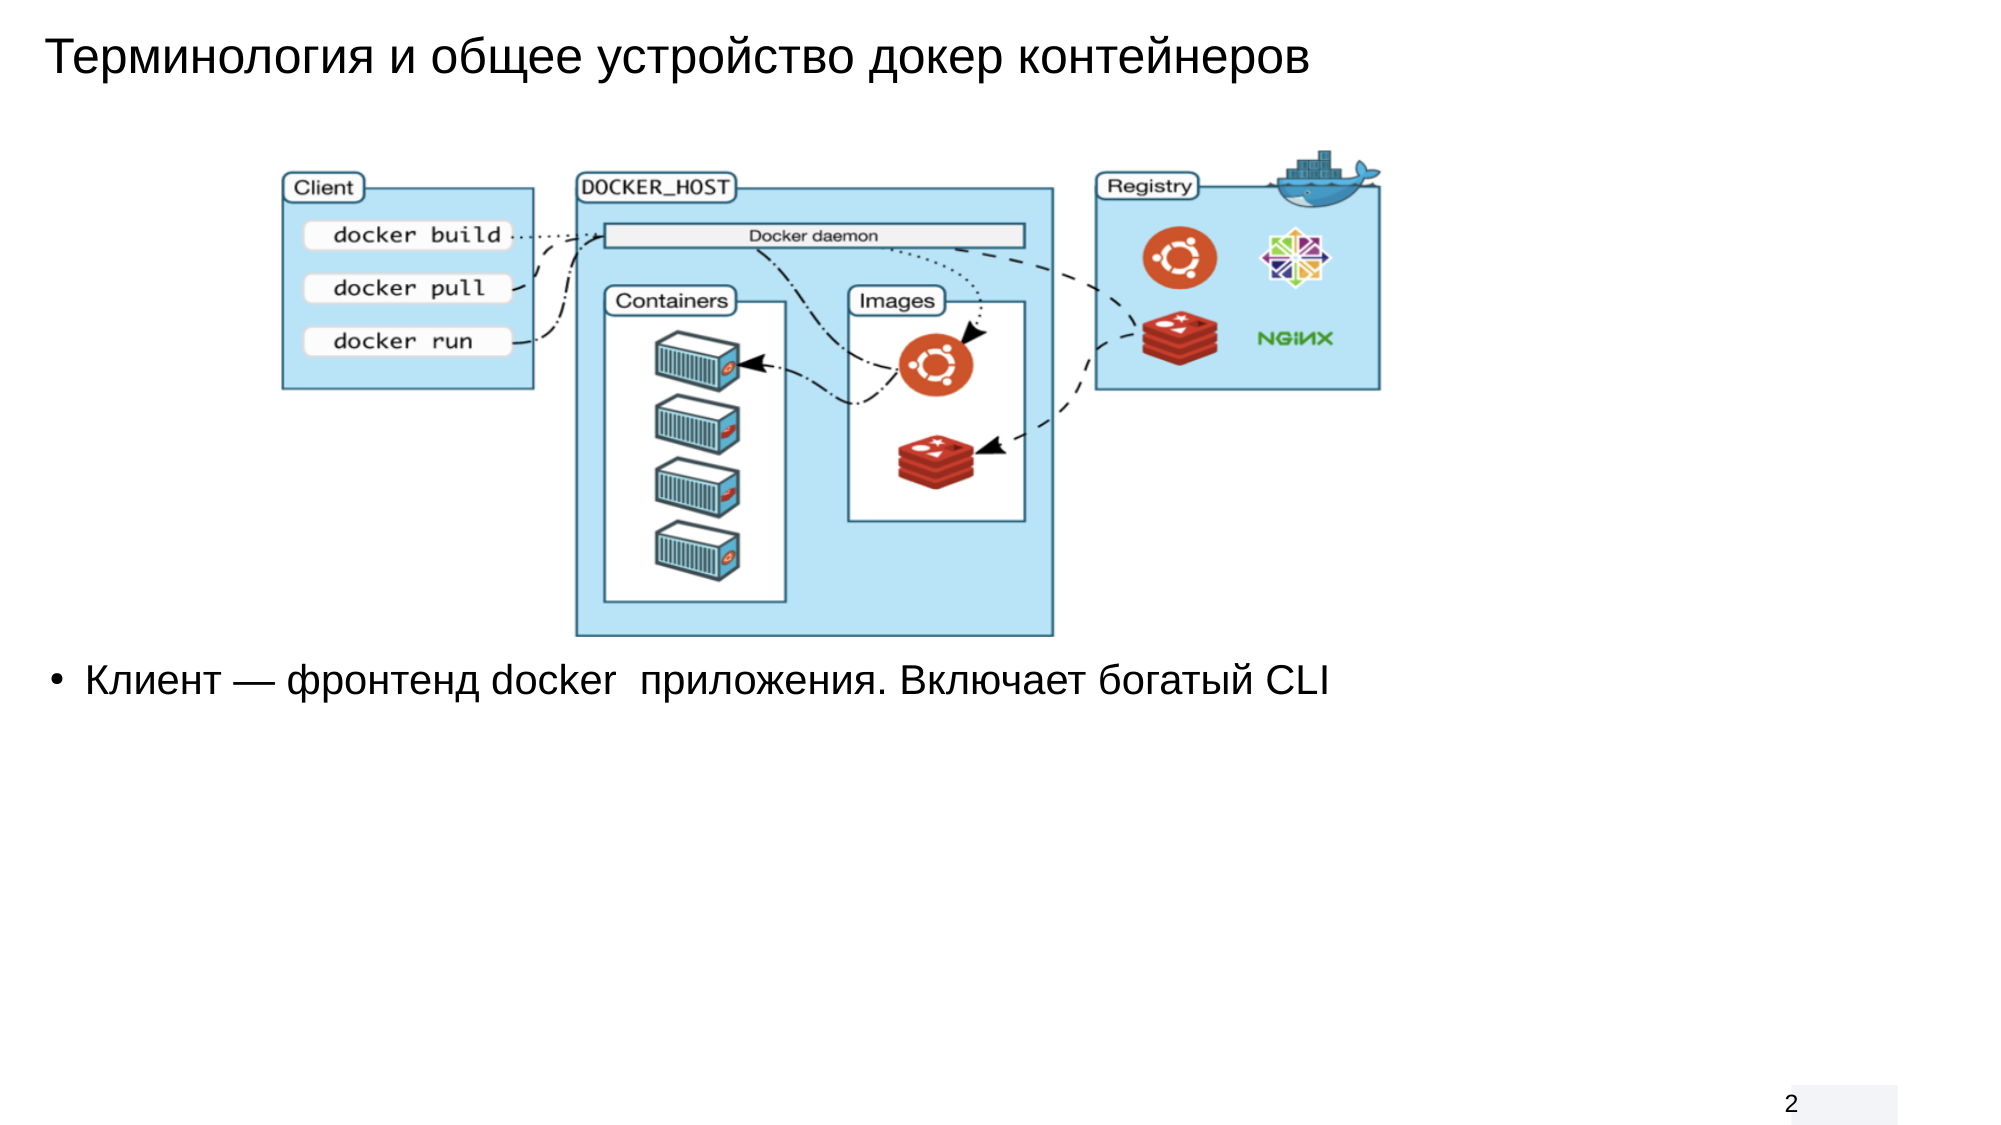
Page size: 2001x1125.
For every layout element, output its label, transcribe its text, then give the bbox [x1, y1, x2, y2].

picture [265, 147, 1398, 650]
text_box <number> [1769, 1082, 1914, 1125]
text_box Терминология и общее устройство докер контейнеров [29, 21, 1595, 92]
text_box Клиент — фронтенд docker приложения. Включает богатый CLI [34, 649, 1595, 1099]
